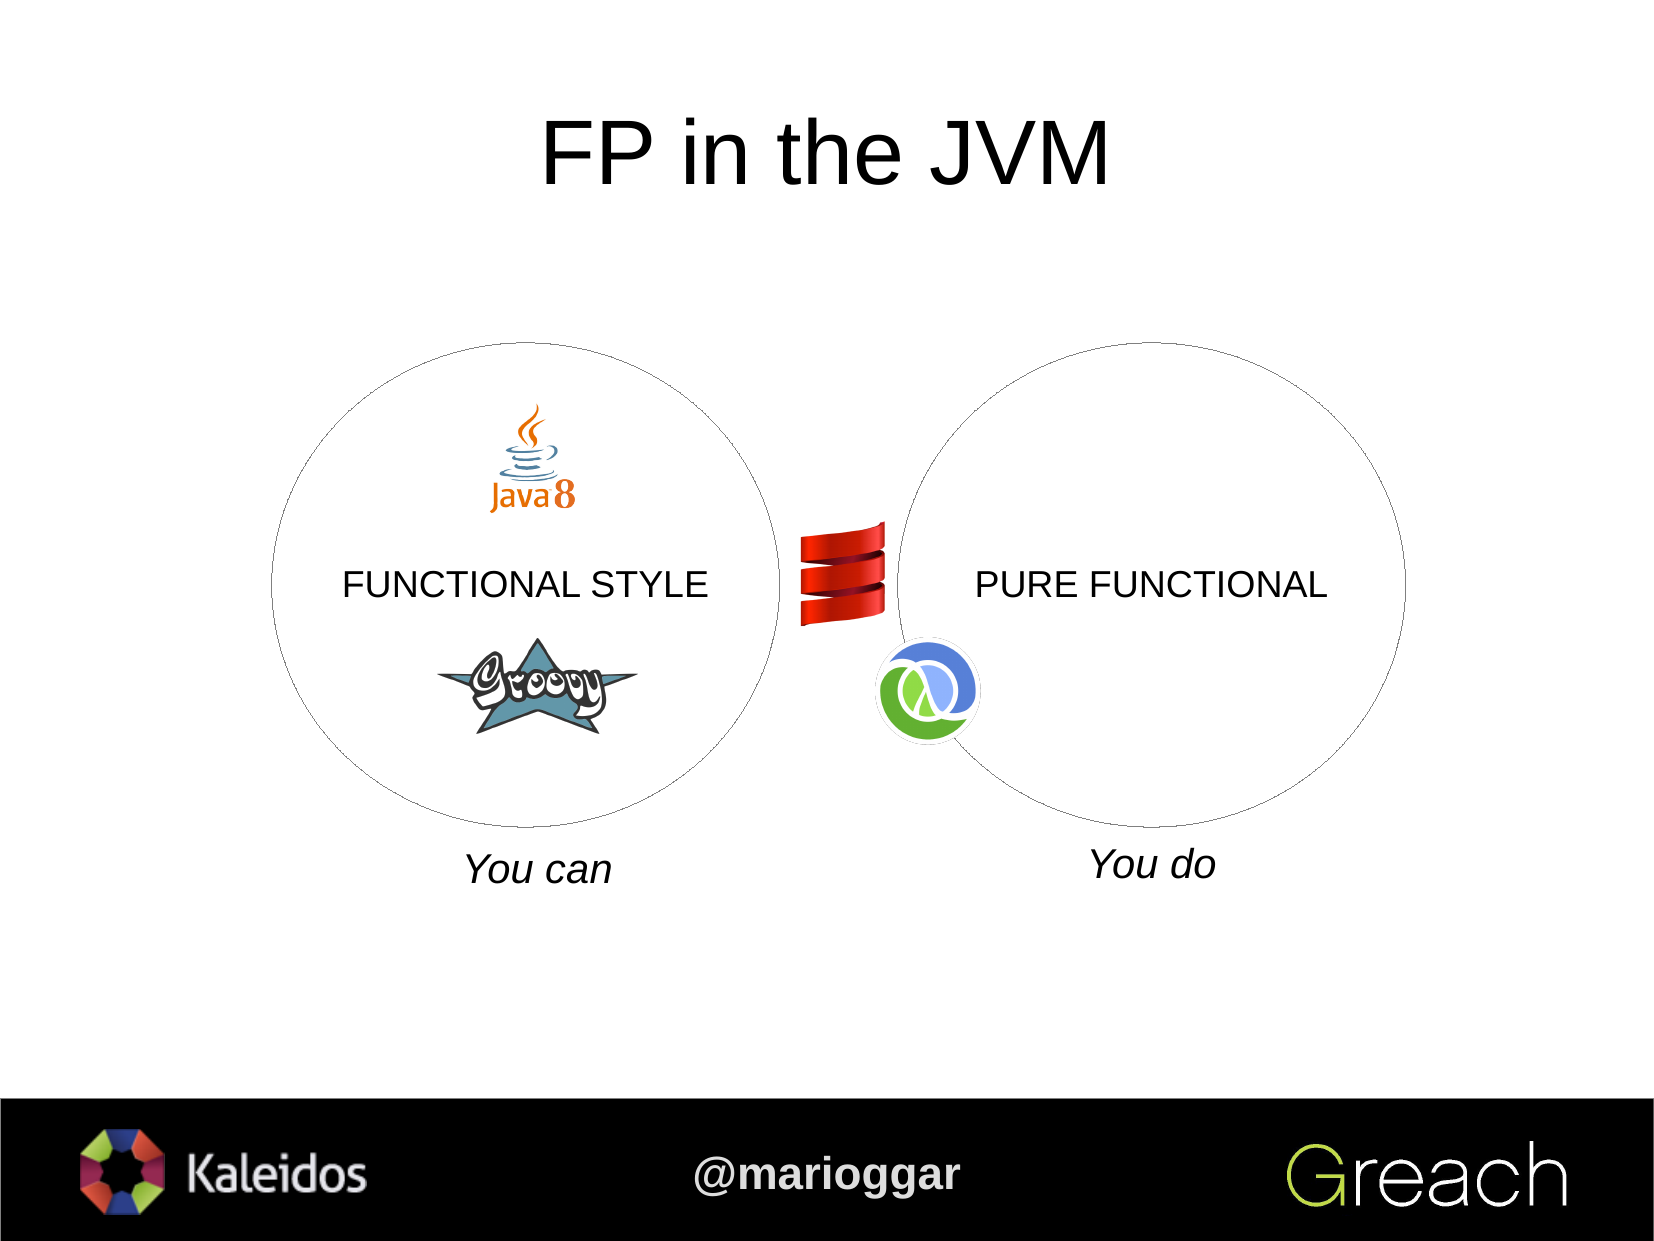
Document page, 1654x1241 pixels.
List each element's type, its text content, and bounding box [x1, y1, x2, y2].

title FP in the JVM [82, 49, 1571, 257]
text_box You do [1027, 832, 1276, 895]
picture [471, 394, 591, 520]
picture [437, 638, 638, 734]
text_box PURE FUNCTIONAL [897, 342, 1406, 828]
picture [1287, 1141, 1571, 1216]
picture [875, 637, 981, 745]
picture [80, 1129, 367, 1215]
picture [791, 520, 886, 627]
text_box FUNCTIONAL STYLE [271, 342, 780, 828]
text_box You can [413, 838, 662, 901]
